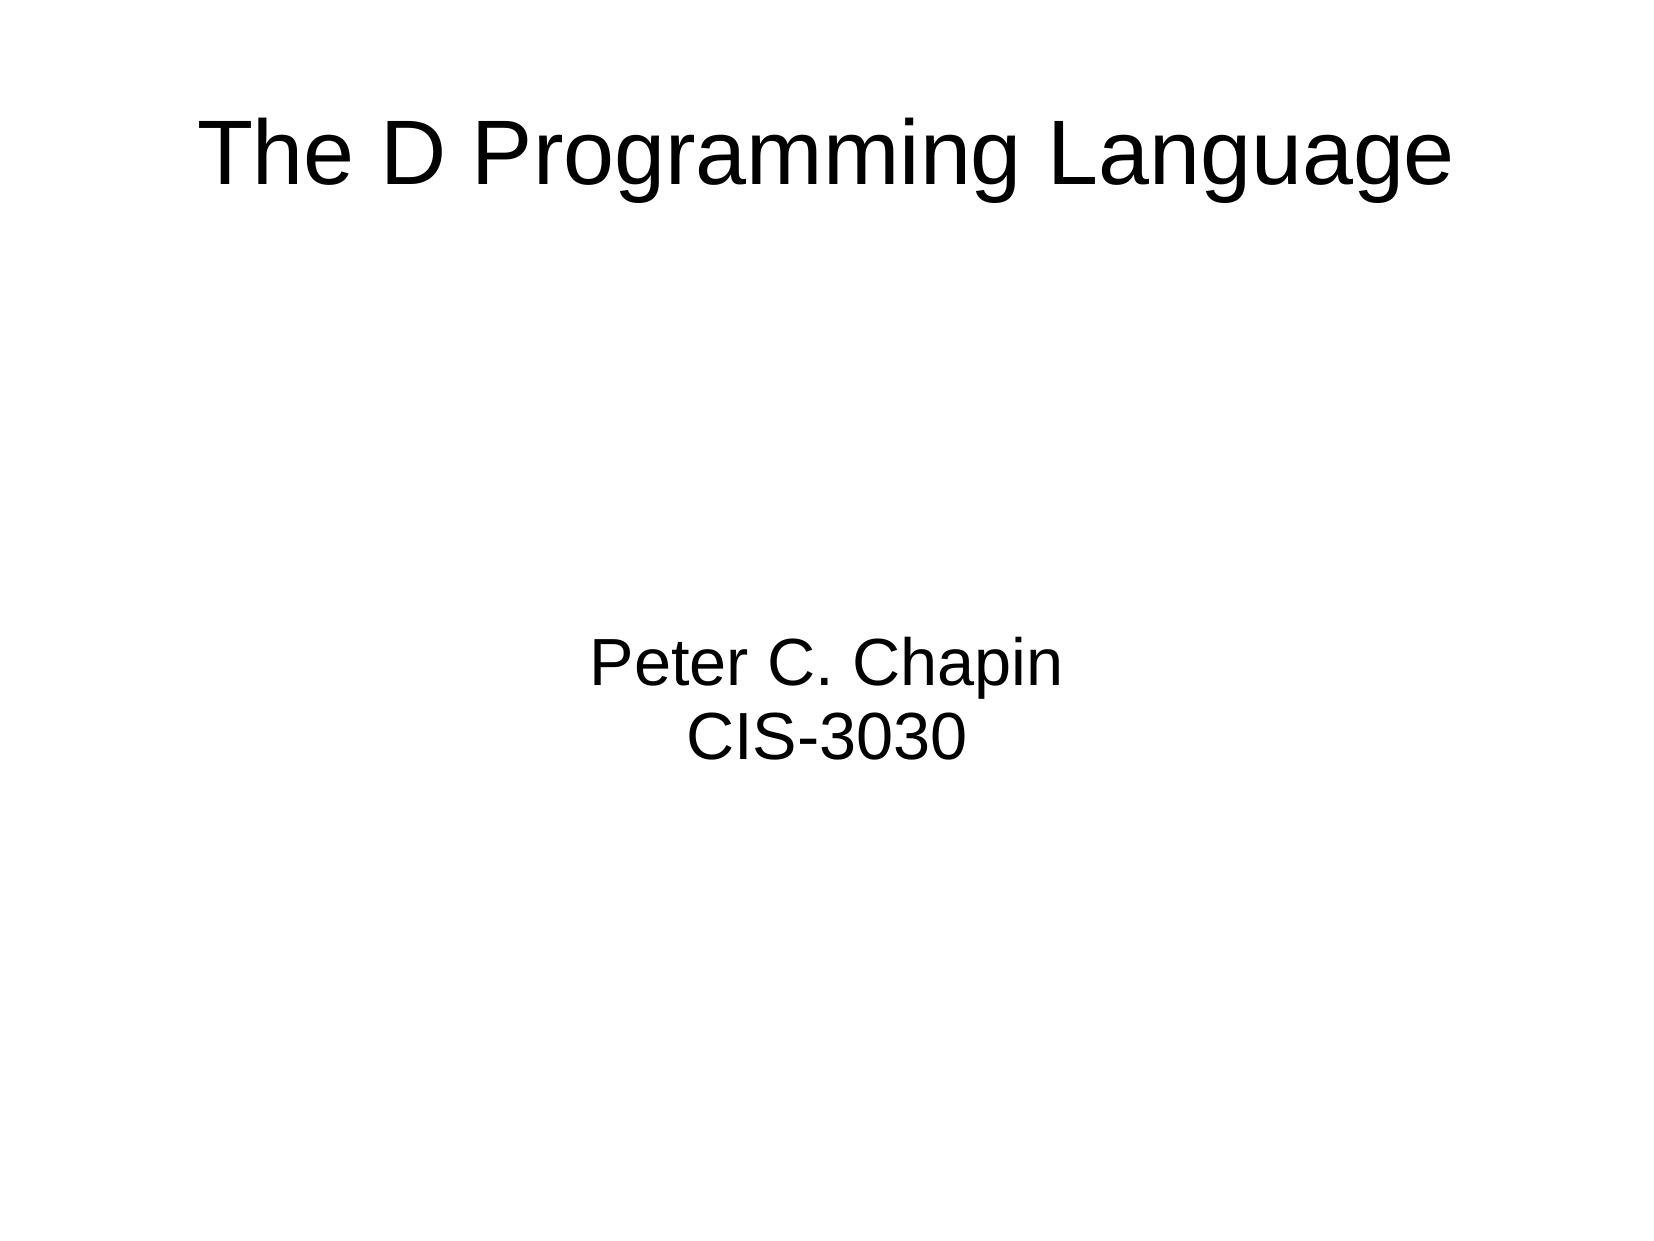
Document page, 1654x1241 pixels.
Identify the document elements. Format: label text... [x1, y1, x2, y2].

subtitle Peter C. Chapin CIS-3030 [82, 297, 1571, 1102]
title The D Programming Language [82, 56, 1571, 250]
